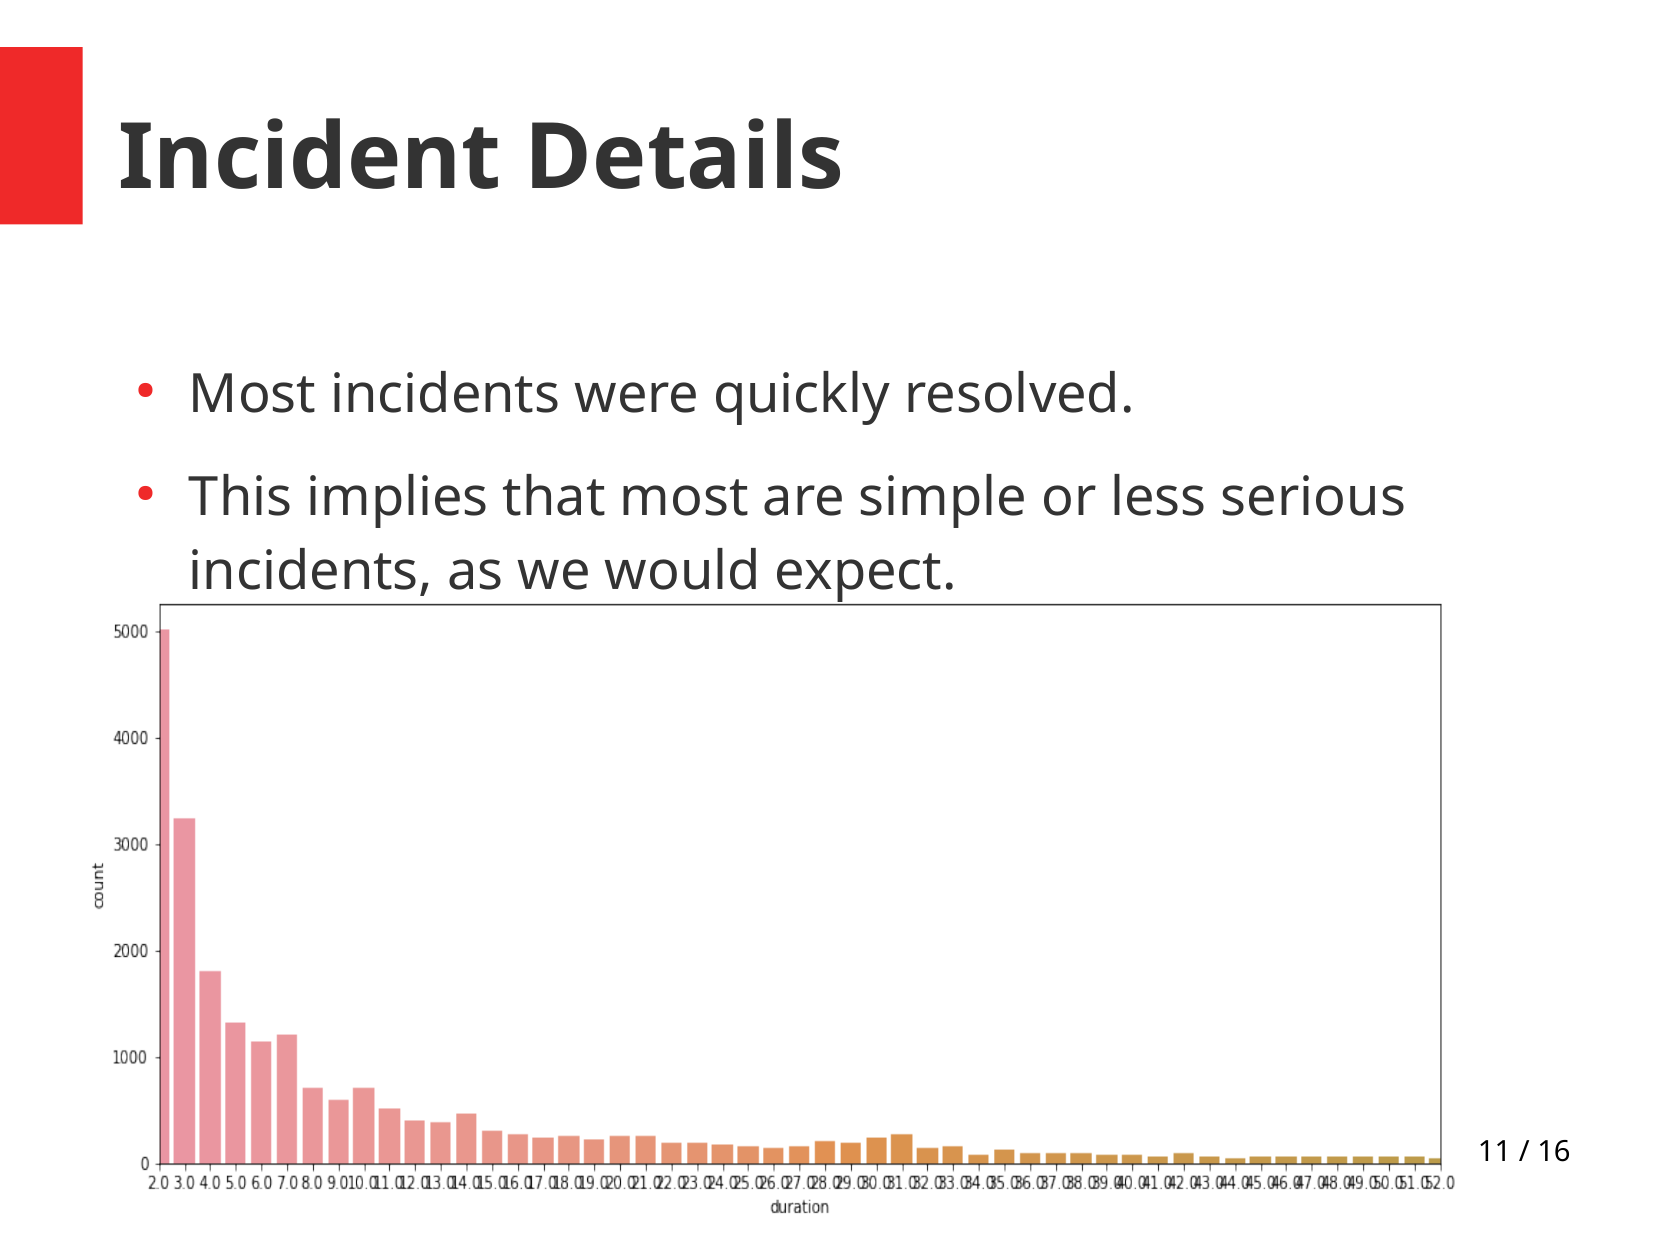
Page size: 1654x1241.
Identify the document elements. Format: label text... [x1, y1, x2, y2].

list Most incidents were quickly resolved. This implies that most are simple or less serious incidents, as we would expect. [118, 354, 1536, 1074]
picture [82, 592, 1465, 1229]
title Incident Details [118, 49, 1571, 257]
